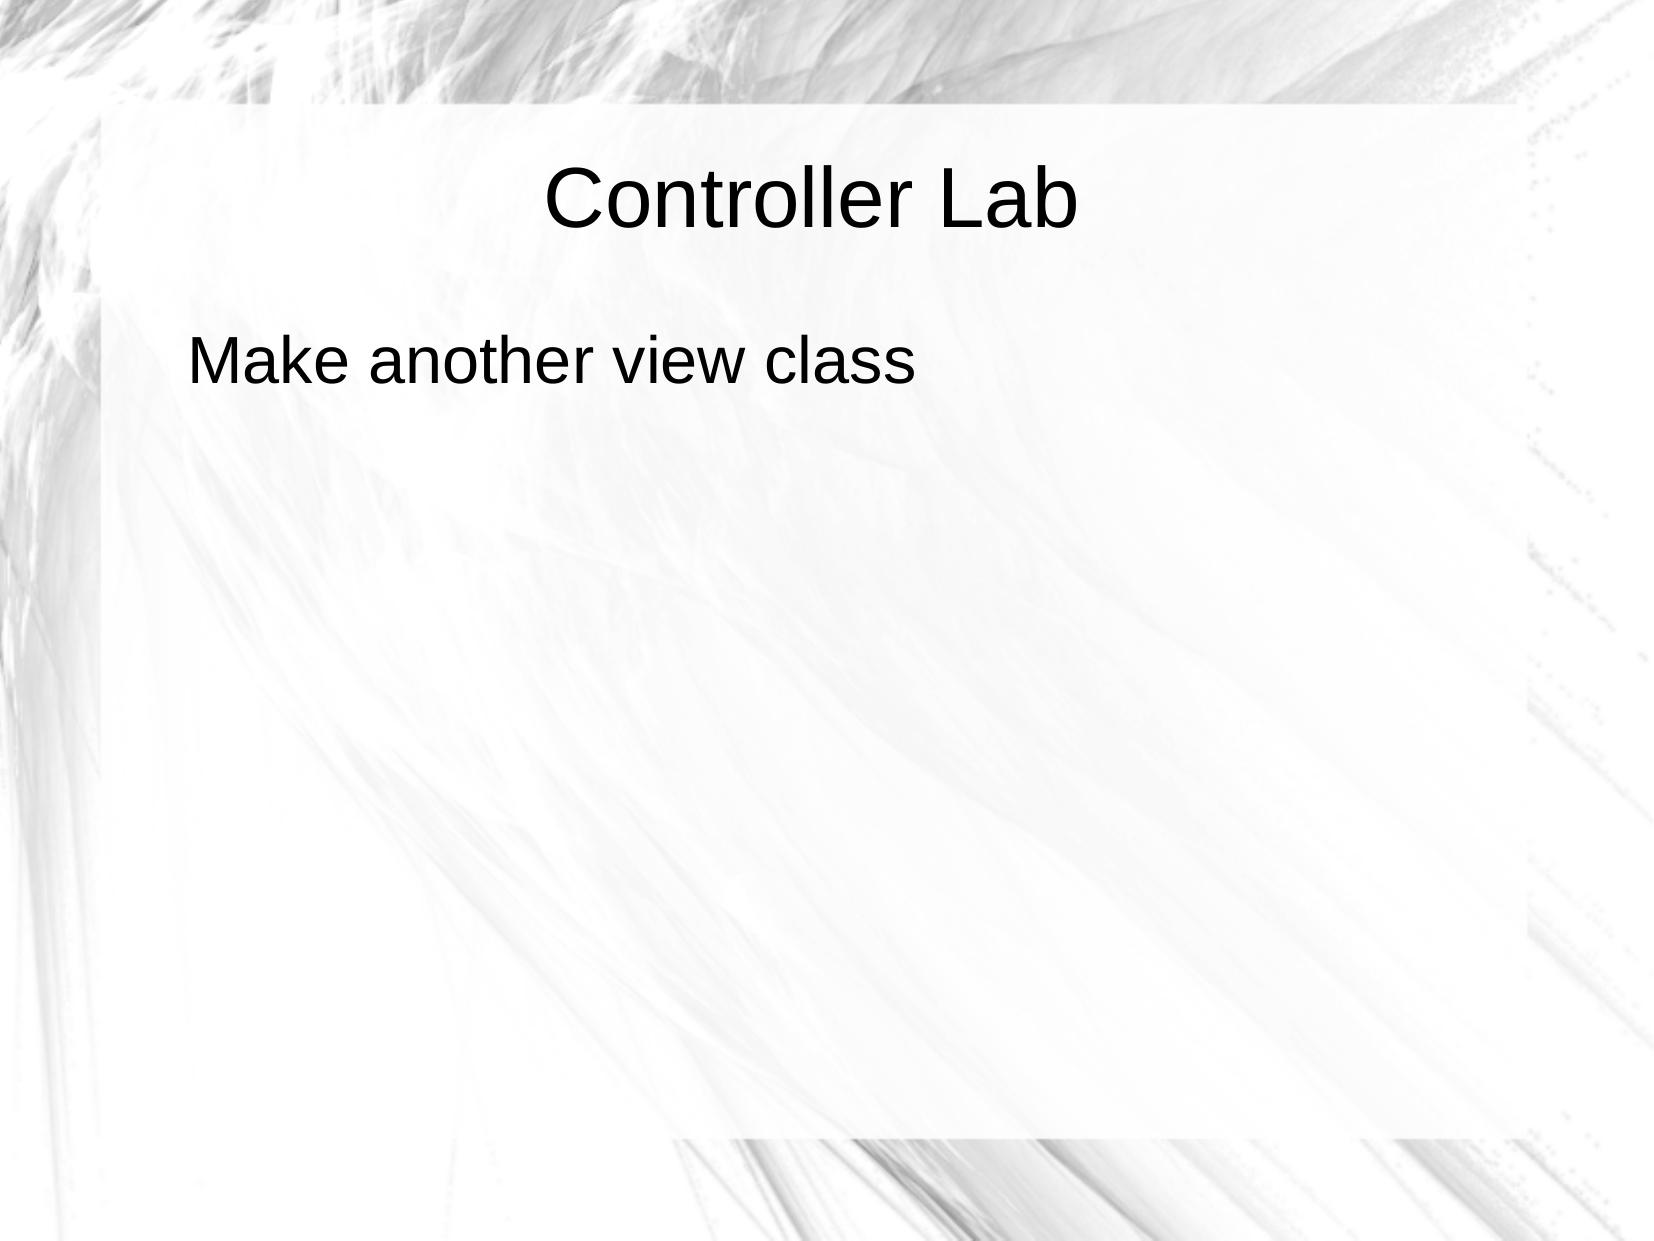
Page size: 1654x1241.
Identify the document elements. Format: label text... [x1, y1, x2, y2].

title Controller Lab [118, 112, 1506, 281]
list Make another view class [118, 319, 1571, 946]
picture [0, 0, 1654, 1241]
